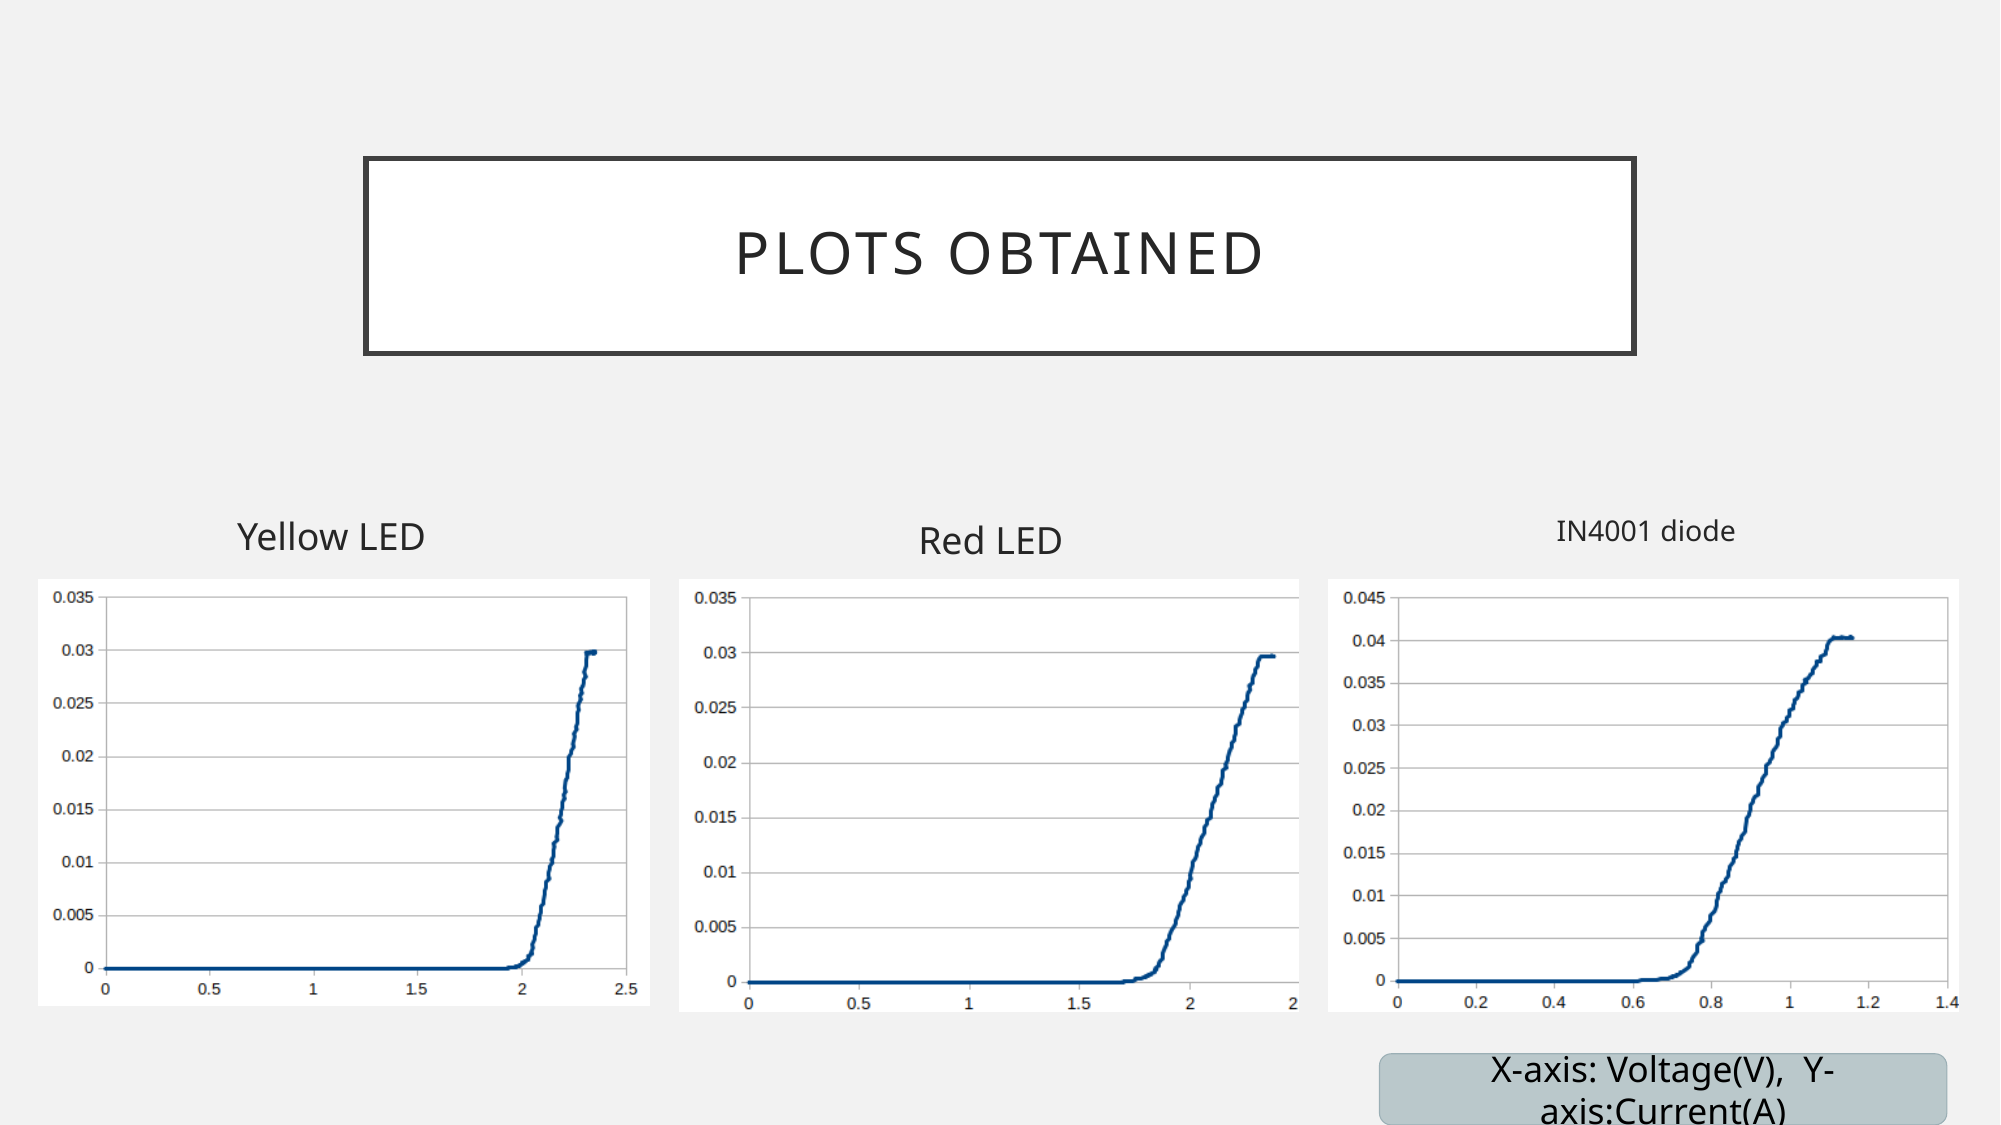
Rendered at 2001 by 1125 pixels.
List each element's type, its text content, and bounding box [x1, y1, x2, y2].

picture [679, 579, 1299, 1012]
title Plots obtained [366, 158, 1634, 354]
text_box X-axis: Voltage(V), Y-axis:Current(A) [1379, 1053, 1947, 1125]
text_box Red LED [903, 509, 1147, 578]
picture [38, 579, 650, 1006]
text_box Yellow LED [222, 505, 466, 573]
text_box IN4001 diode [1541, 505, 1785, 573]
picture [1328, 579, 1959, 1012]
